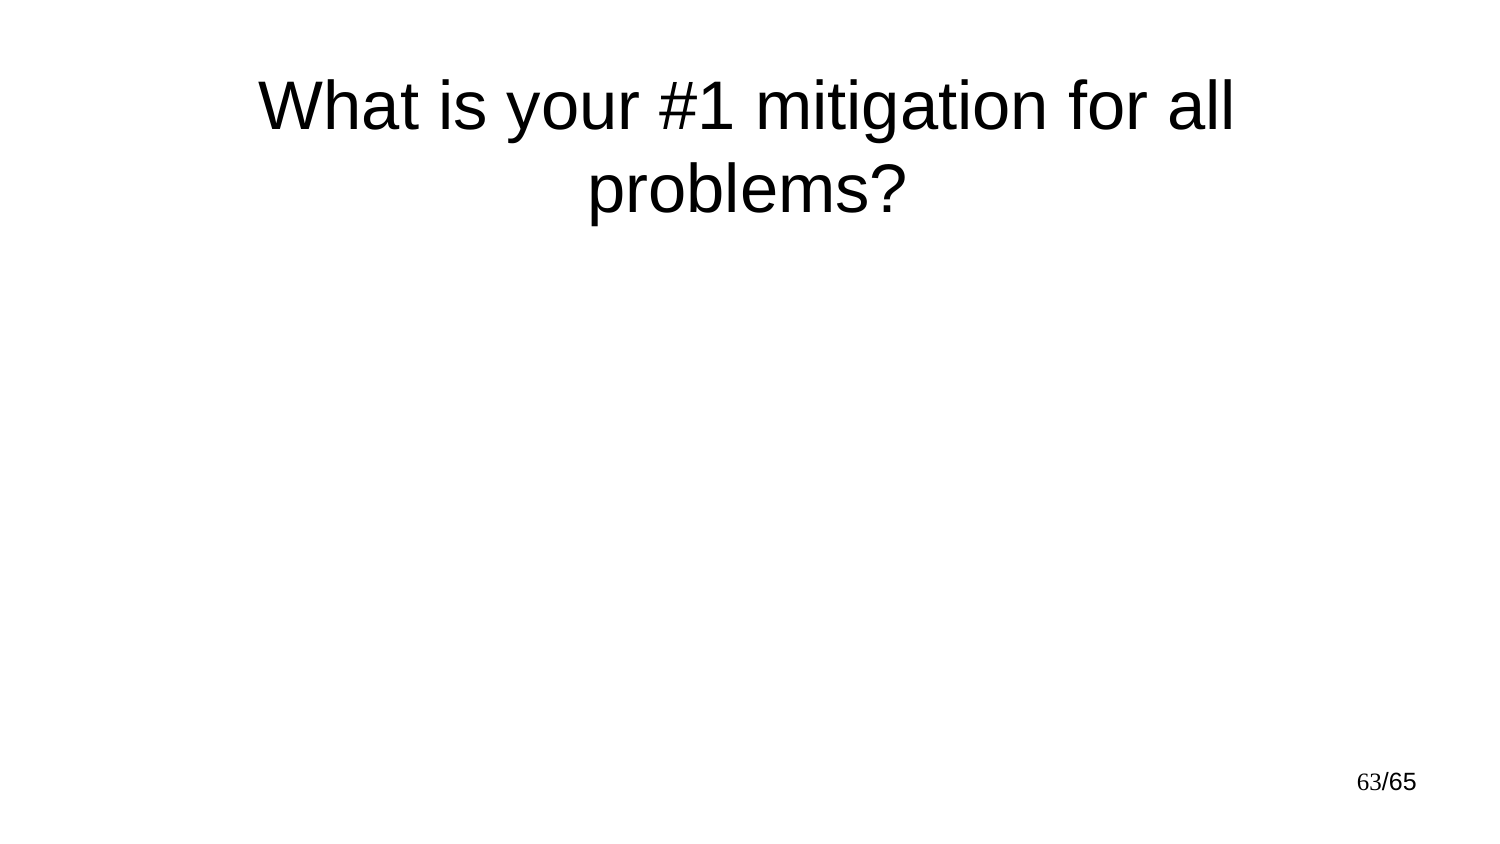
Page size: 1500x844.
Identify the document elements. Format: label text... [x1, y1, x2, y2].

title What is your #1 mitigation for all problems? [112, 74, 1384, 213]
